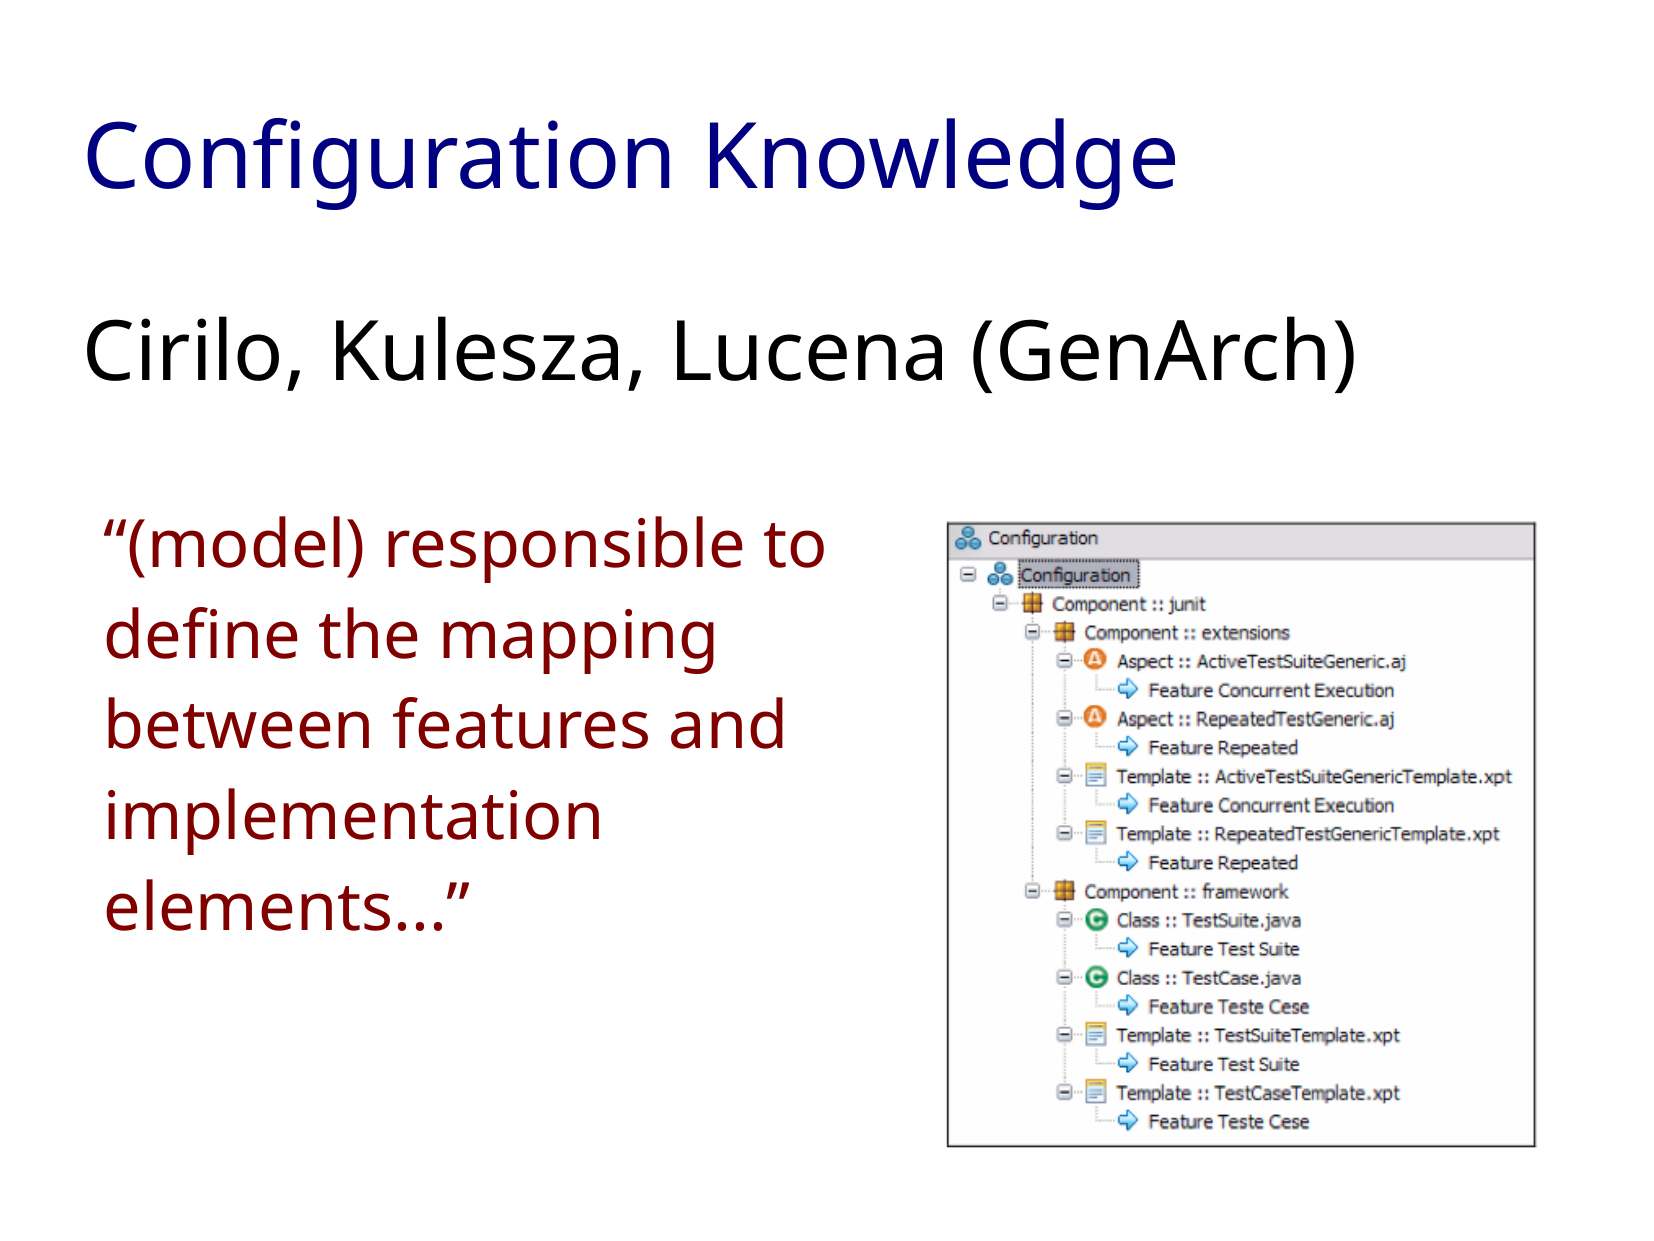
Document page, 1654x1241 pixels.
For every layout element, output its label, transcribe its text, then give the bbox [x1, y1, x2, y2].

title Configuration Knowledge [82, 49, 1571, 244]
text_box “(model) responsible to define the mapping between features and implementation elements...” [88, 488, 886, 970]
title Cirilo, Kulesza, Lucena (GenArch) [82, 244, 1571, 452]
picture [931, 504, 1560, 1193]
